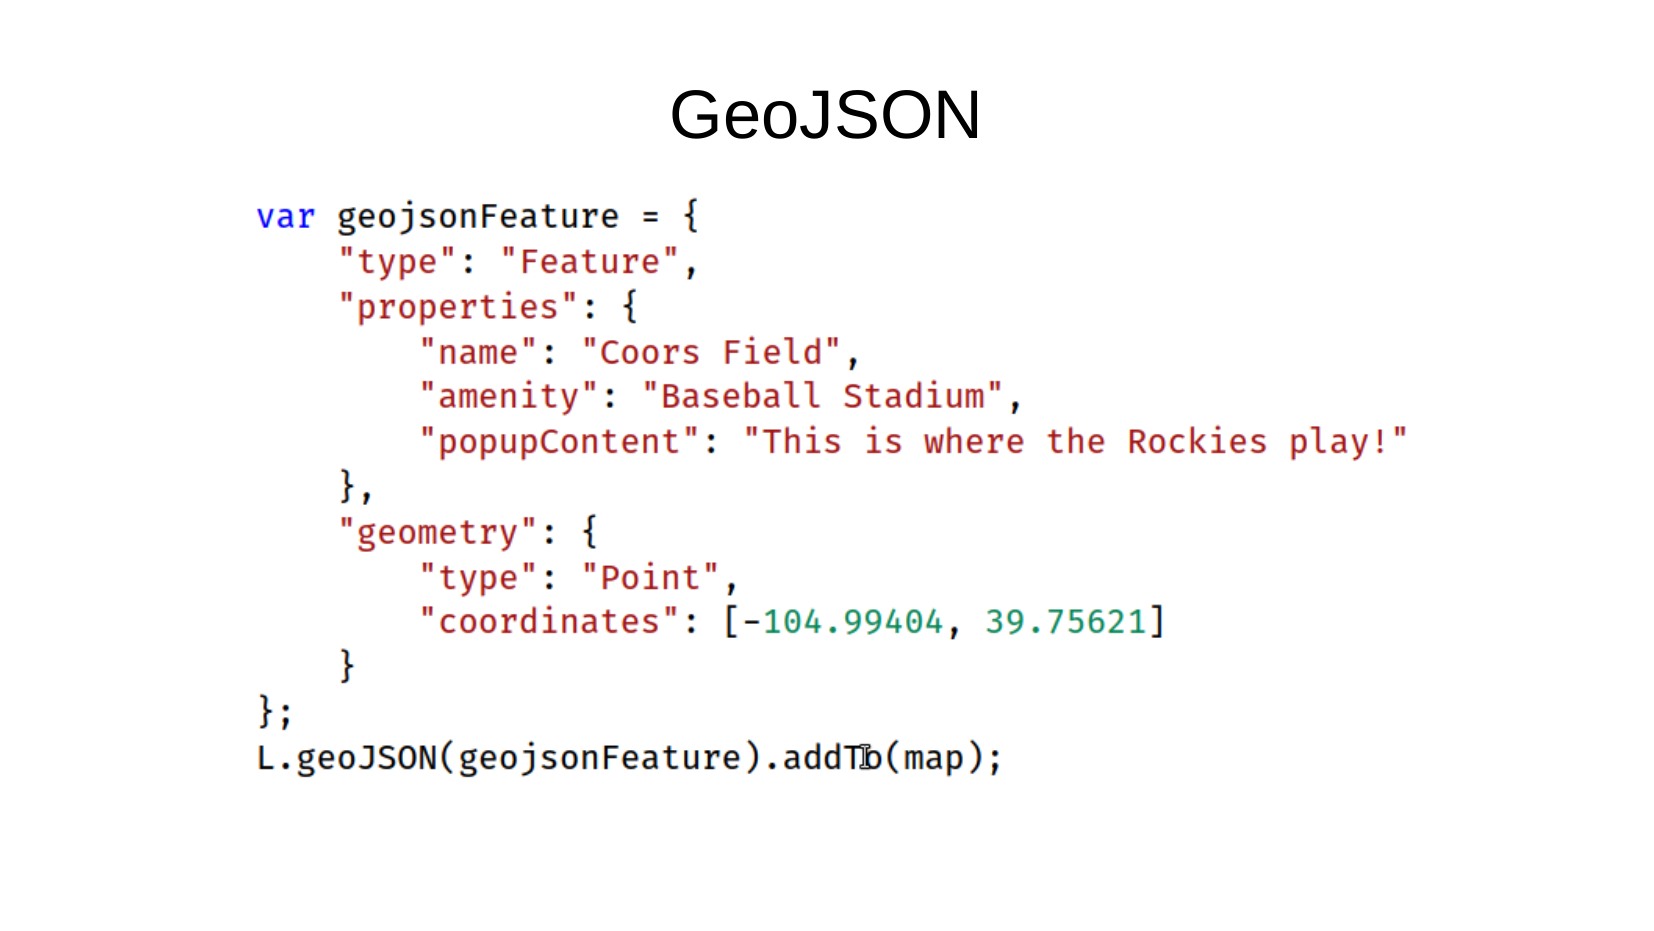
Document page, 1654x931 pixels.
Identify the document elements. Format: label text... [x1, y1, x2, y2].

title GeoJSON [82, 37, 1571, 193]
picture [245, 192, 1418, 785]
